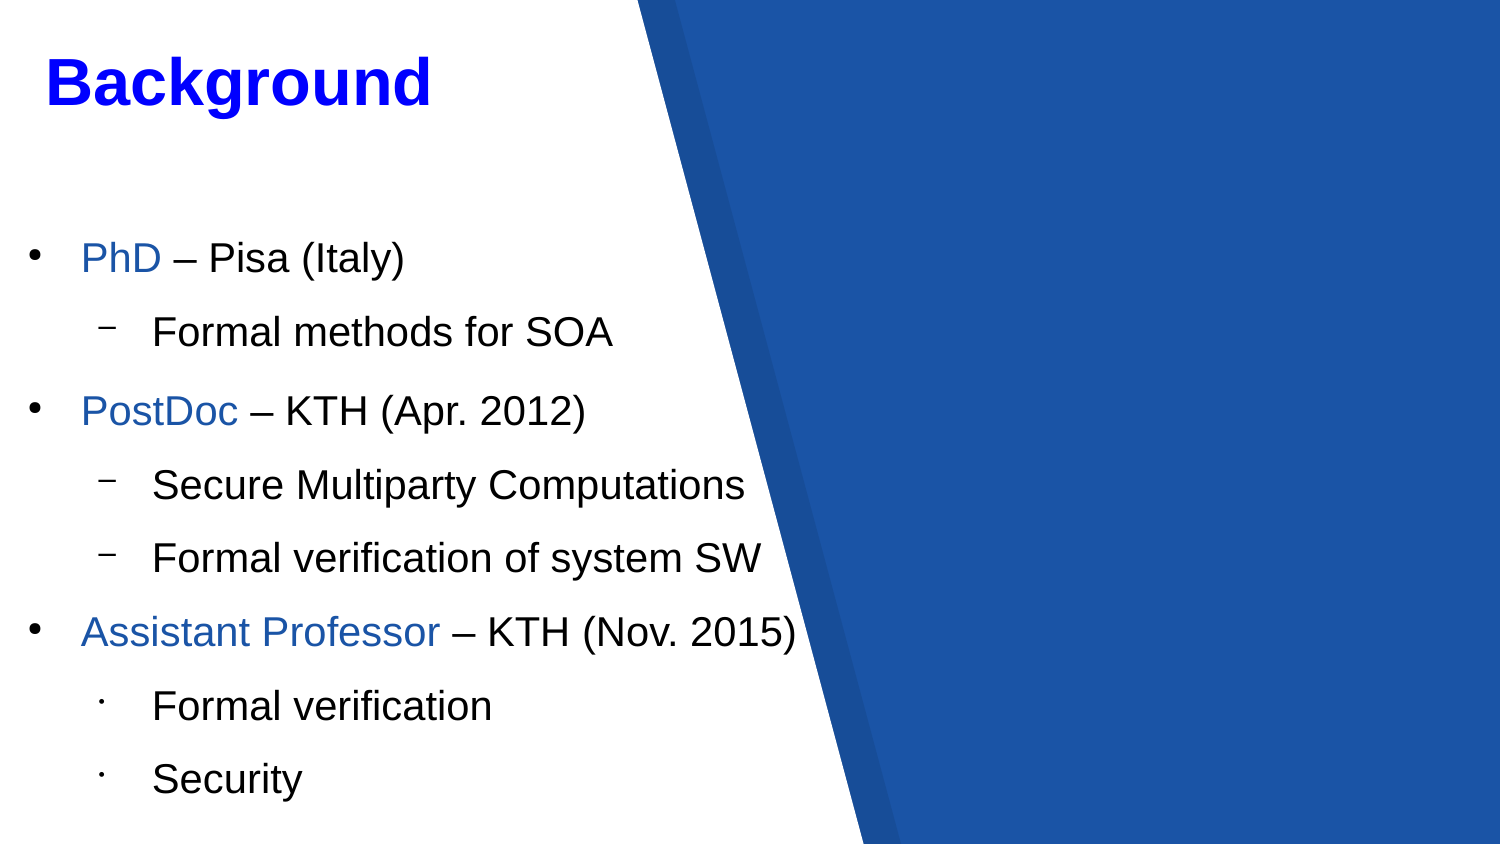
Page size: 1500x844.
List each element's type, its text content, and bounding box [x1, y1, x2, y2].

list PhD – Pisa (Italy) Formal methods for SOA PostDoc – KTH (Apr. 2012) Secure Multiparty Computations Formal verification of system SW Assistant Professor – KTH (Nov. 2015) Formal verification Security [0, 215, 1357, 611]
title Background [30, 54, 627, 134]
